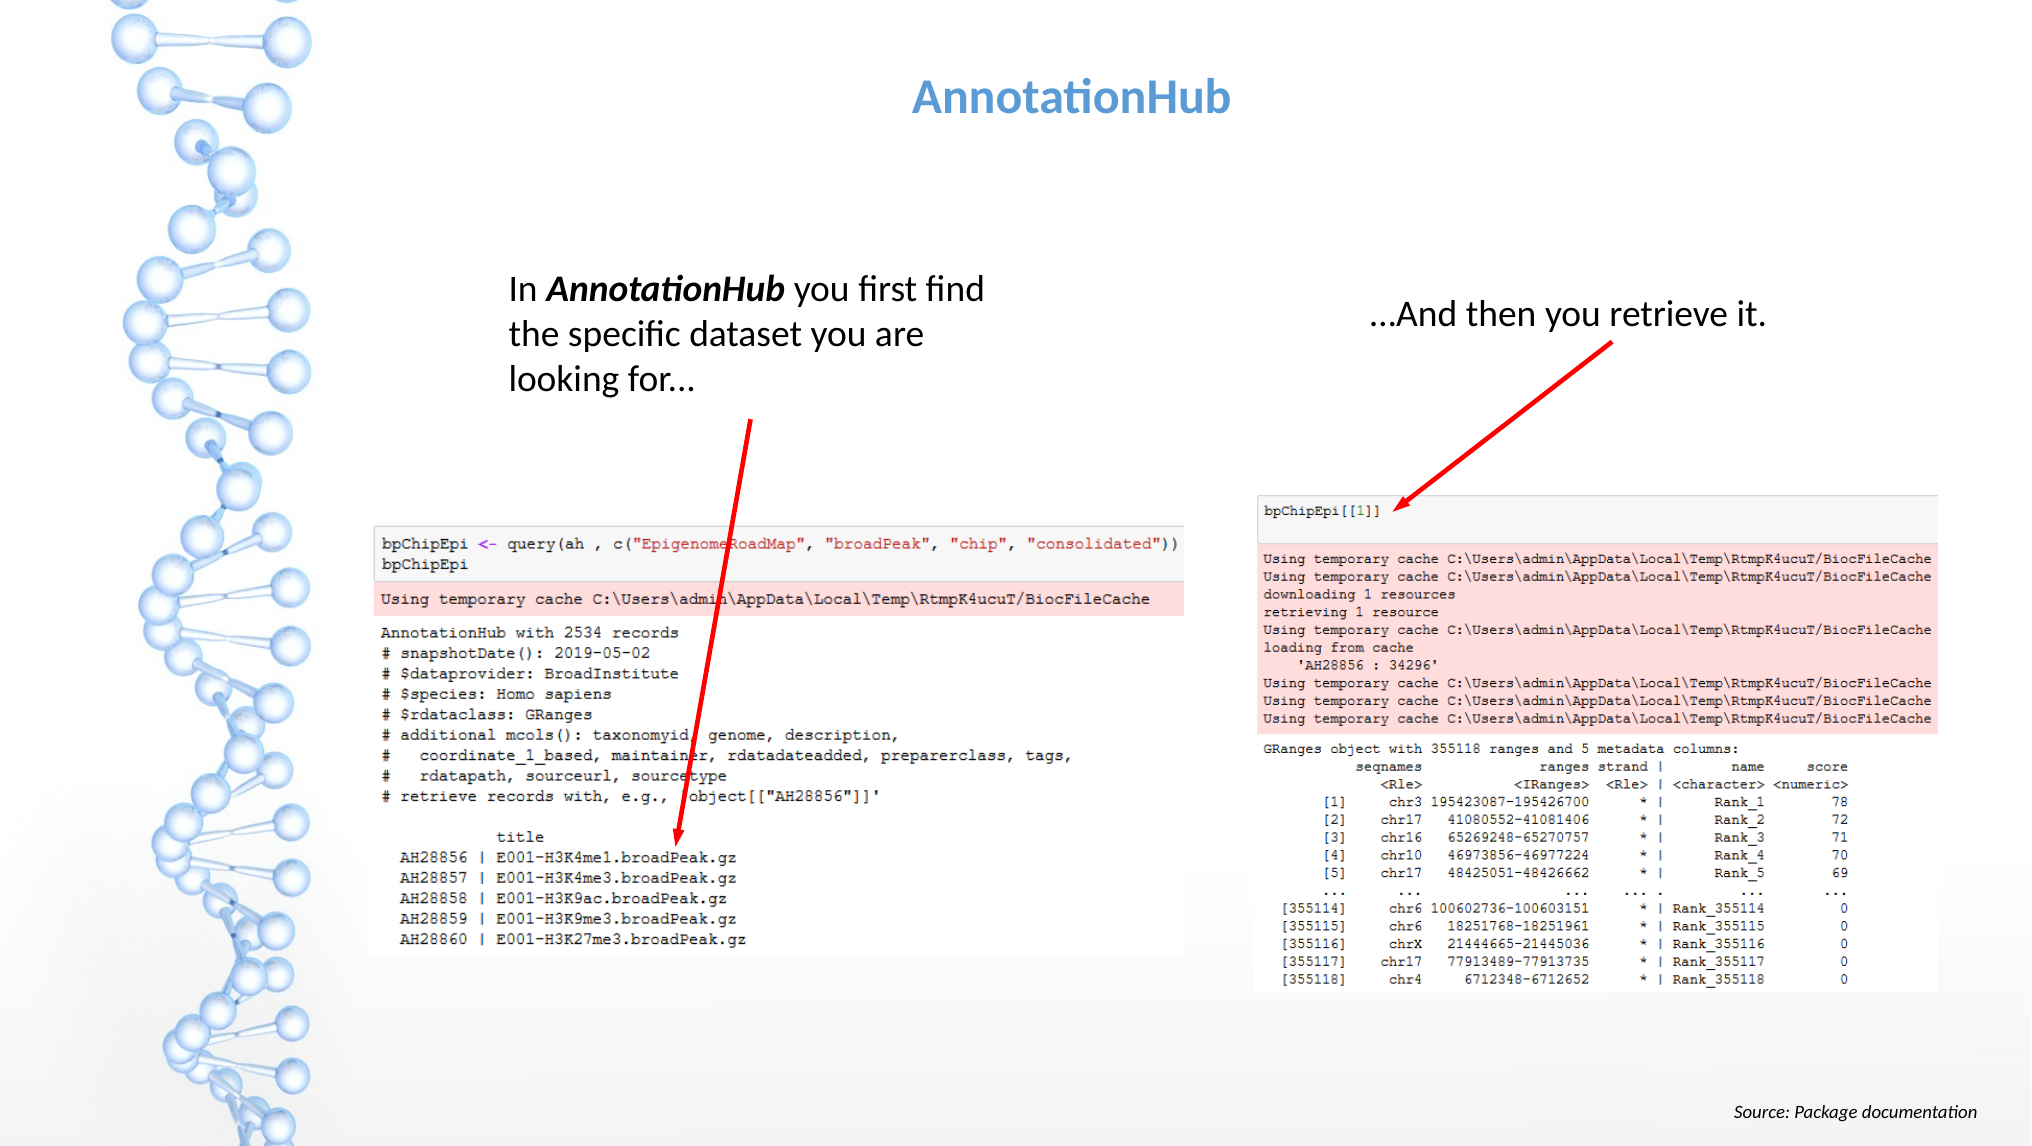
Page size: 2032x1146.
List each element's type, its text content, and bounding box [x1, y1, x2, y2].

text_box In AnnotationHub you first find the specific dataset you are looking for... [493, 256, 1008, 408]
text_box Source: Package documentation [1719, 1092, 2002, 1131]
picture [369, 521, 1184, 955]
text_box …And then you retrieve it. [1355, 281, 1870, 342]
picture [1253, 491, 1938, 992]
text_box AnnotationHub [896, 55, 1261, 132]
